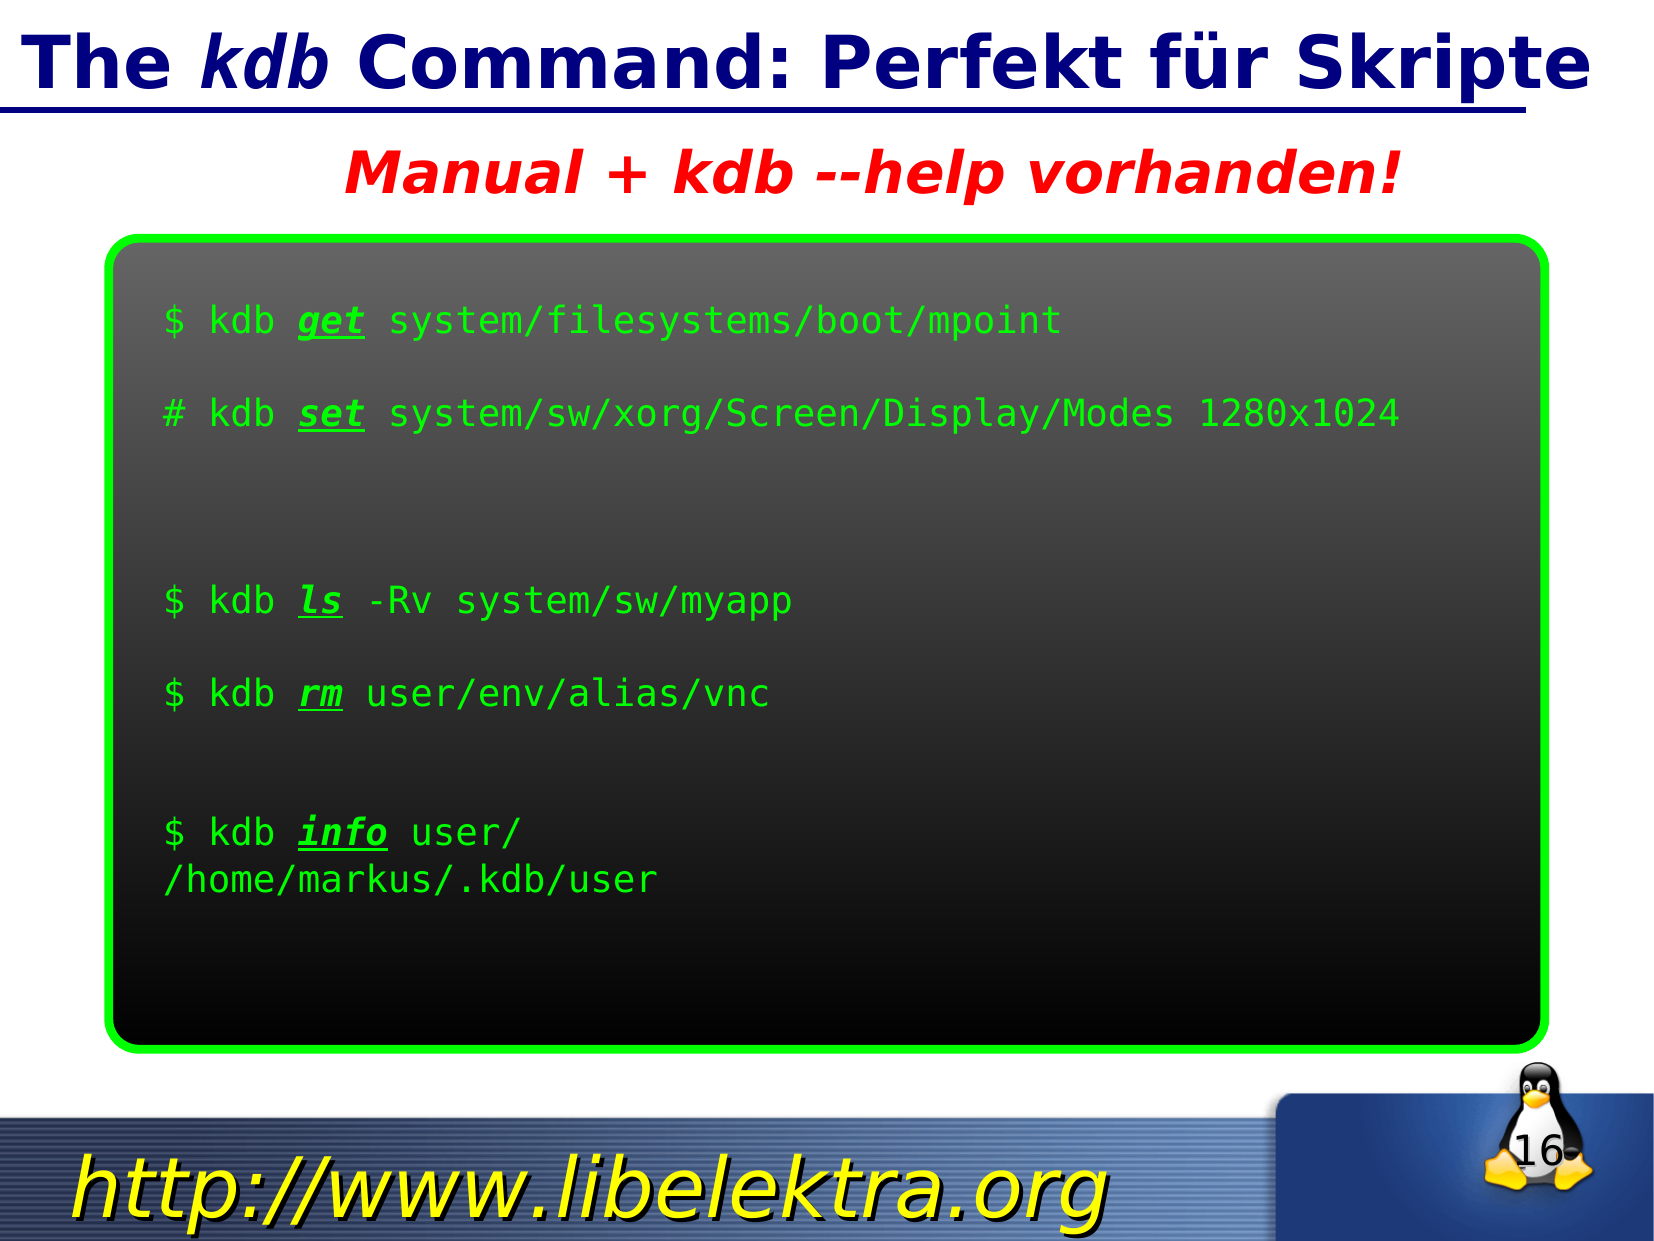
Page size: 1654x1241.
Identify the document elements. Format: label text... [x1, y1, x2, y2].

text_box [108, 238, 1545, 1050]
text_box <Nummer> [1312, 1122, 1566, 1178]
text_box The kdb Command: Perfekt für Skripte [21, 14, 1611, 111]
picture [0, 1061, 1654, 1241]
text_box $ kdb get system/filesystems/boot/mpoint # kdb set system/sw/xorg/Screen/Display/Modes 1280x1024 $ kdb ls -Rv system/sw/myapp $ kdb rm user/env/alias/vnc $ kdb info user/ /home/markus/.kdb/user [162, 296, 1514, 995]
text_box Manual + kdb --help vorhanden! [344, 135, 1406, 203]
